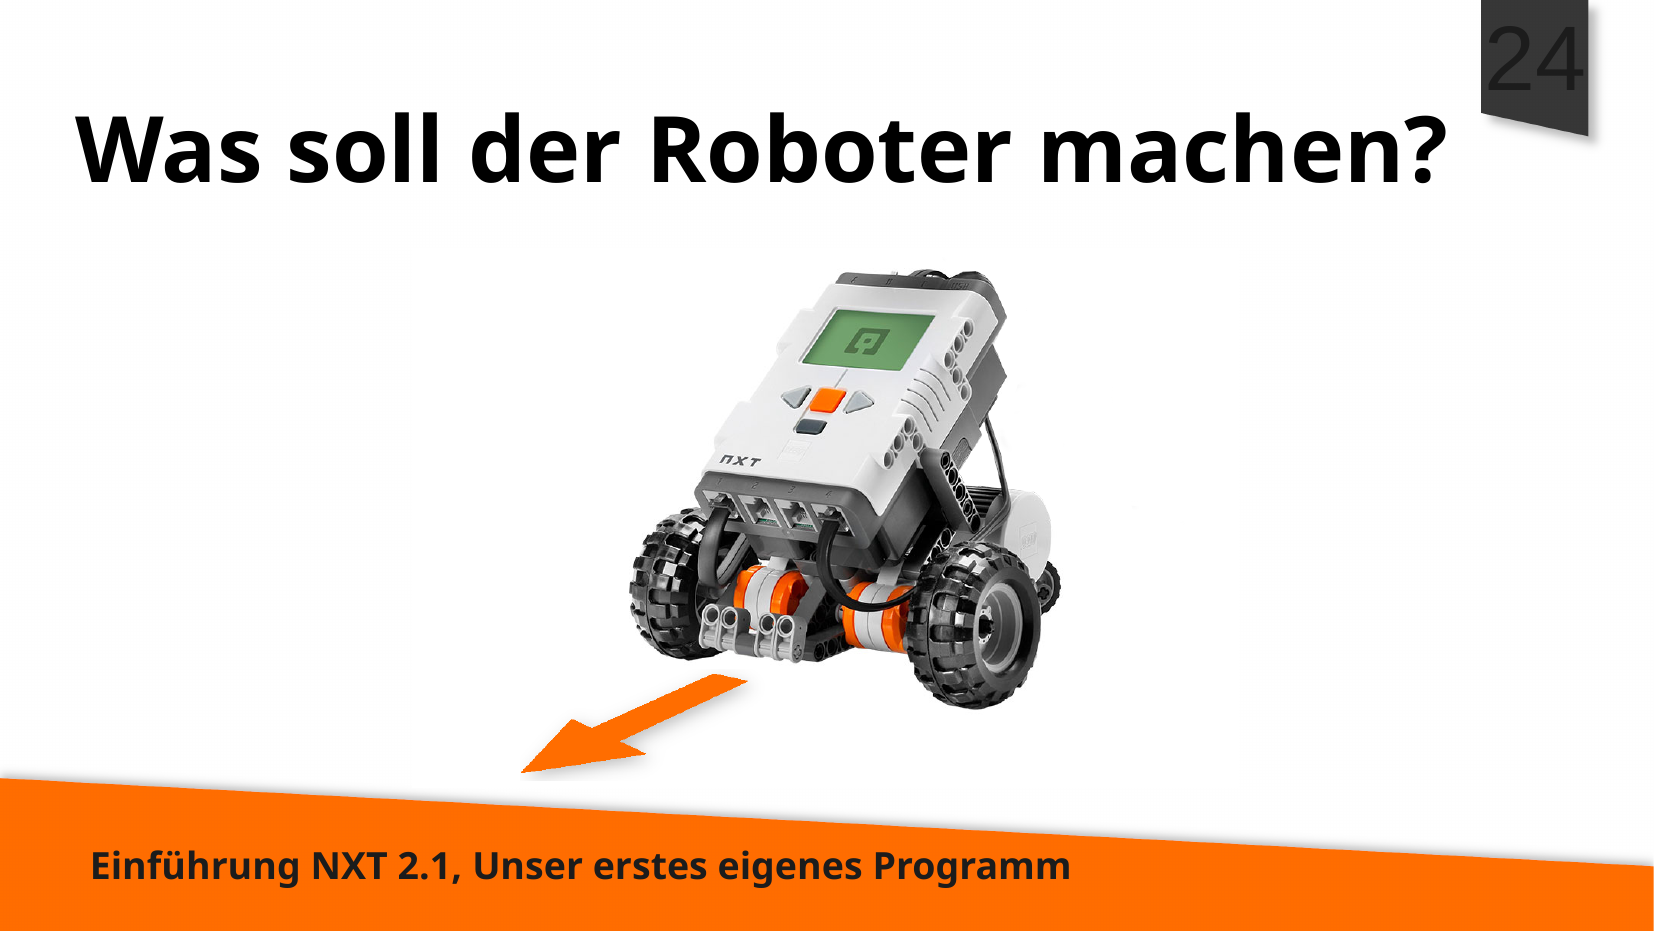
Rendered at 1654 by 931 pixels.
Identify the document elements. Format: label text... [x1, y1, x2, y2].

text_box 24 [1462, 0, 1609, 151]
picture [0, 0, 1654, 931]
title Was soll der Roboter machen? [75, 69, 1564, 226]
text_box Einführung NXT 2.1, Unser erstes eigenes Programm [75, 832, 1201, 901]
